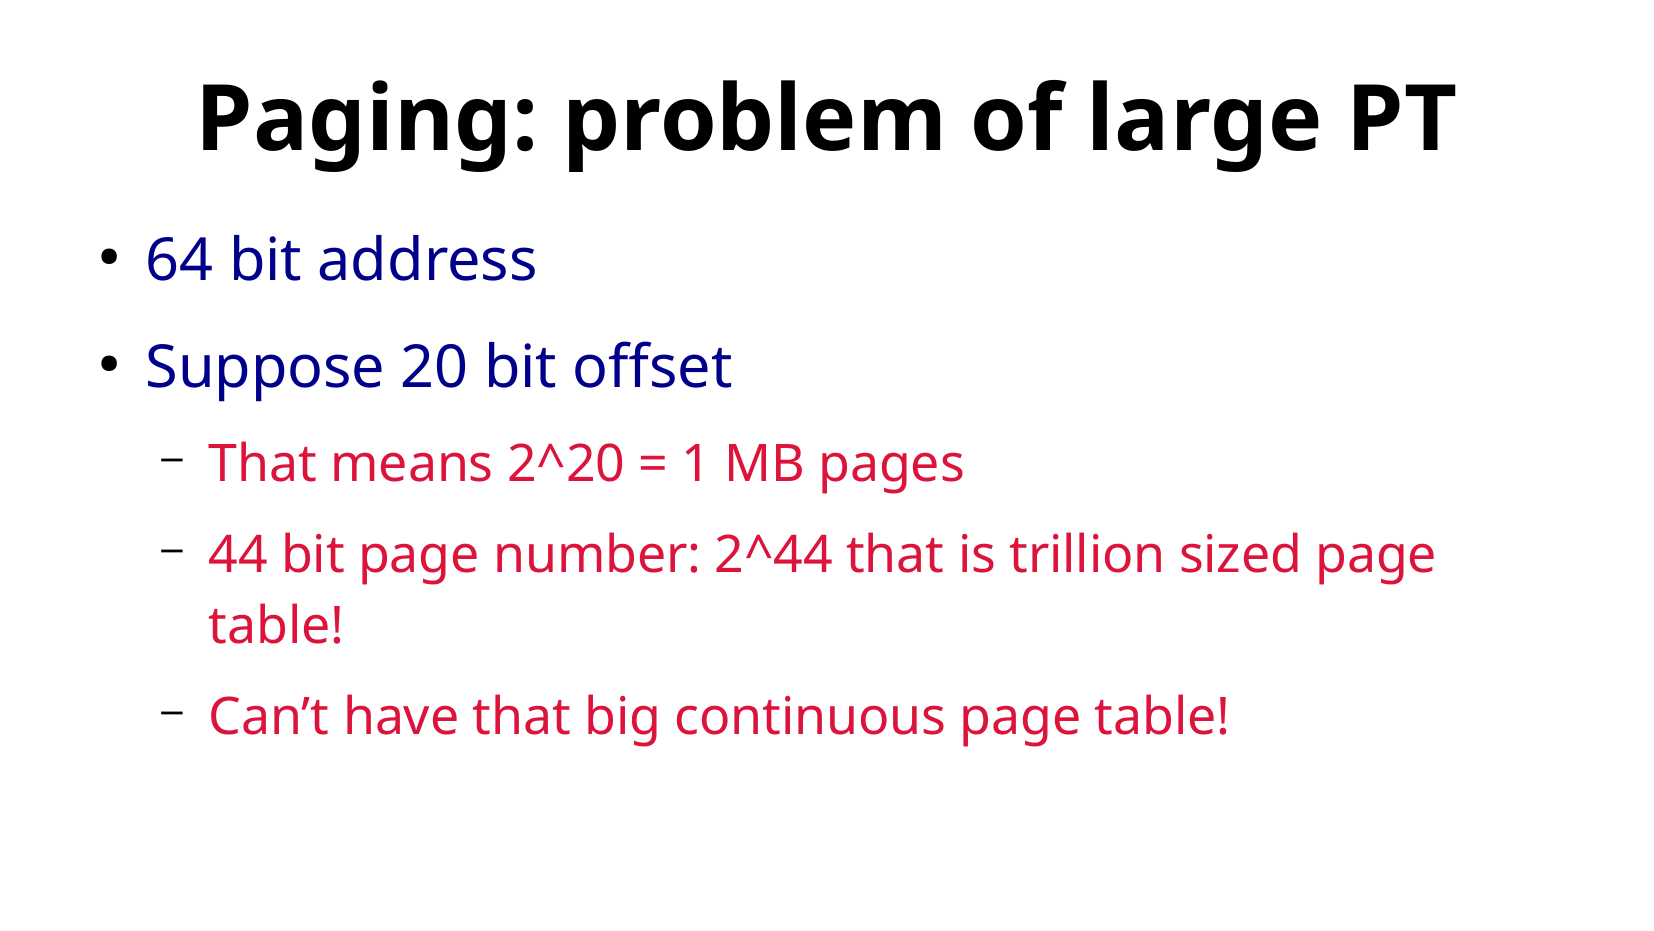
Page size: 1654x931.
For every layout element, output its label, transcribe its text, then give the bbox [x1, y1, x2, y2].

list 64 bit address Suppose 20 bit offset That means 2^20 = 1 MB pages 44 bit page number: 2^44 that is trillion sized page table! Can’t have that big continuous page table! [82, 217, 1571, 758]
title Paging: problem of large PT [82, 37, 1571, 193]
